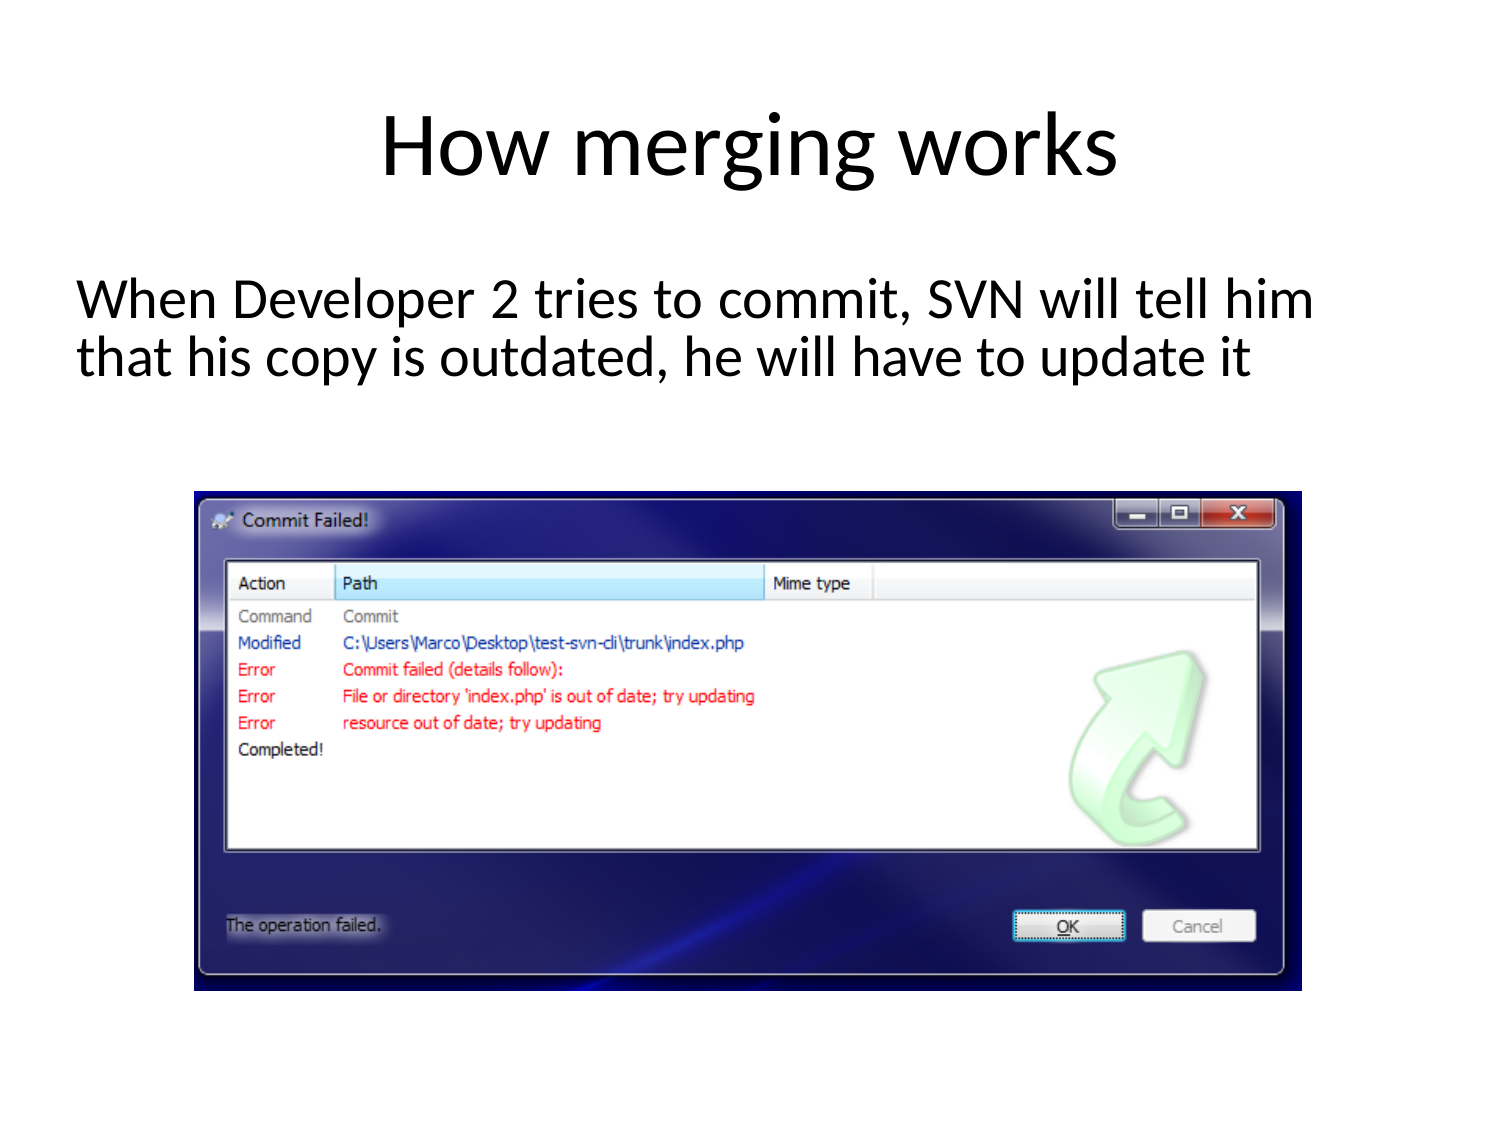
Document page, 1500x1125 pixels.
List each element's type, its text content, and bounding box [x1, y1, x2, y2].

picture [194, 491, 1302, 991]
title How merging works [75, 45, 1426, 233]
text_box When Developer 2 tries to commit, SVN will tell him that his copy is outdated, he will have to update it [61, 267, 1397, 486]
